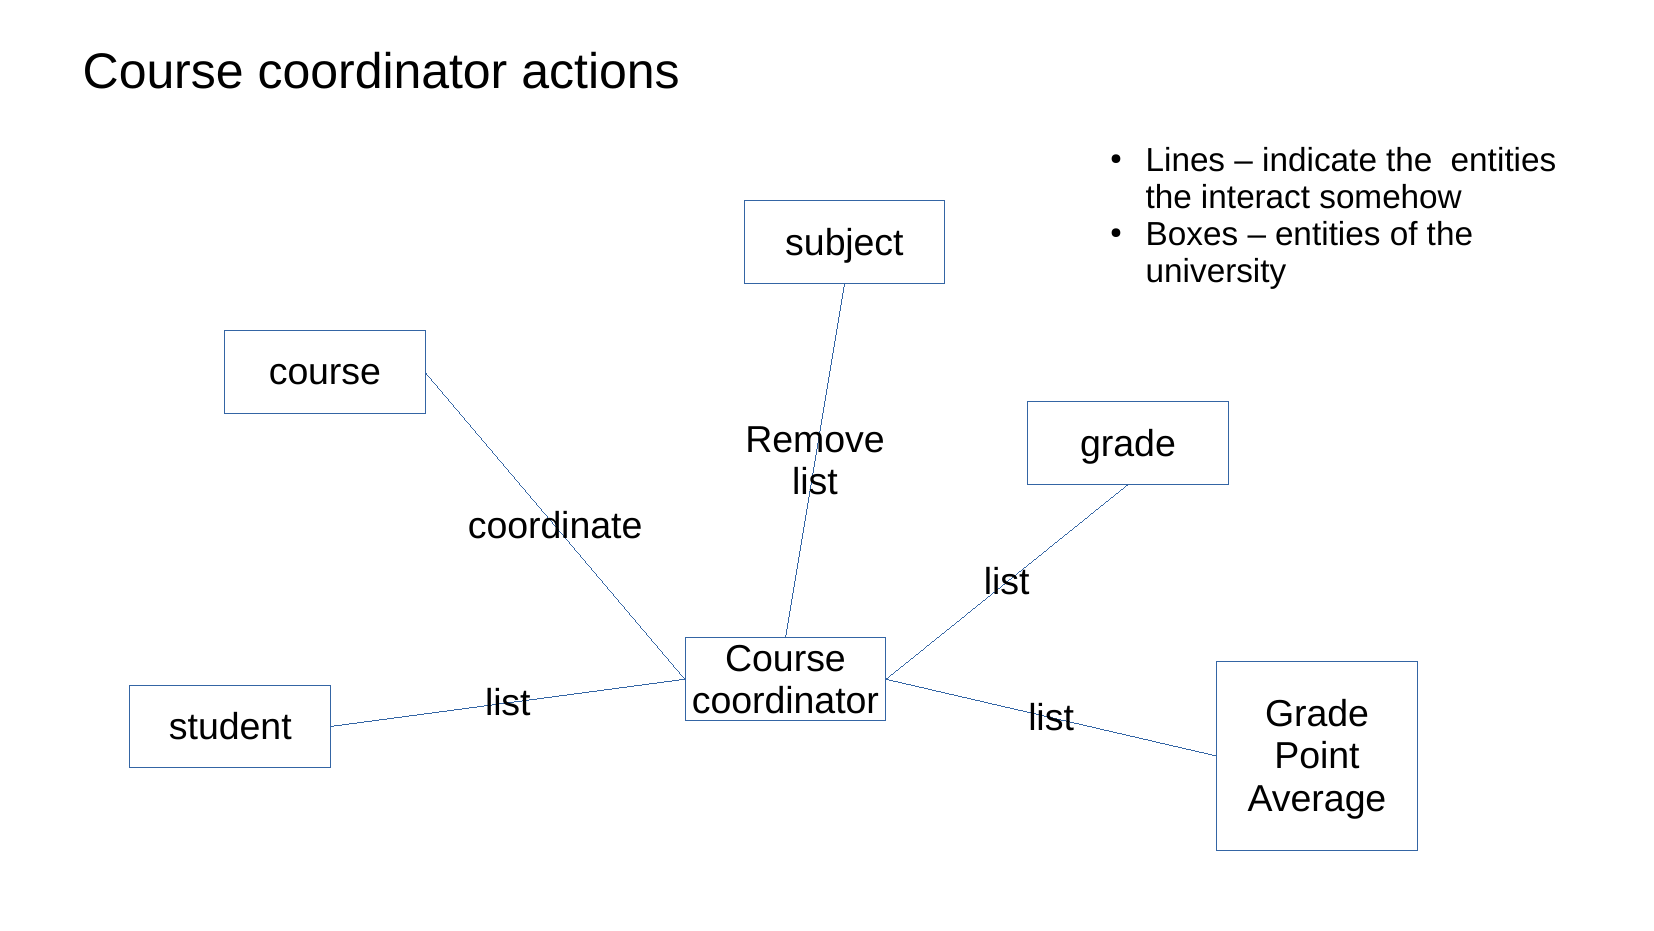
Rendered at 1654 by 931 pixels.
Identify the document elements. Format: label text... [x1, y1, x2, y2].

text_box Lines – indicate the entities the interact somehow Boxes – entities of the university [1110, 141, 1572, 390]
text_box subject [744, 200, 945, 284]
text_box course [224, 330, 426, 414]
text_box Course coordinator [685, 637, 886, 721]
text_box student [129, 685, 331, 768]
text_box grade [1027, 401, 1229, 485]
title Course coordinator actions [82, 37, 1571, 107]
text_box Grade Point Average [1216, 661, 1418, 851]
